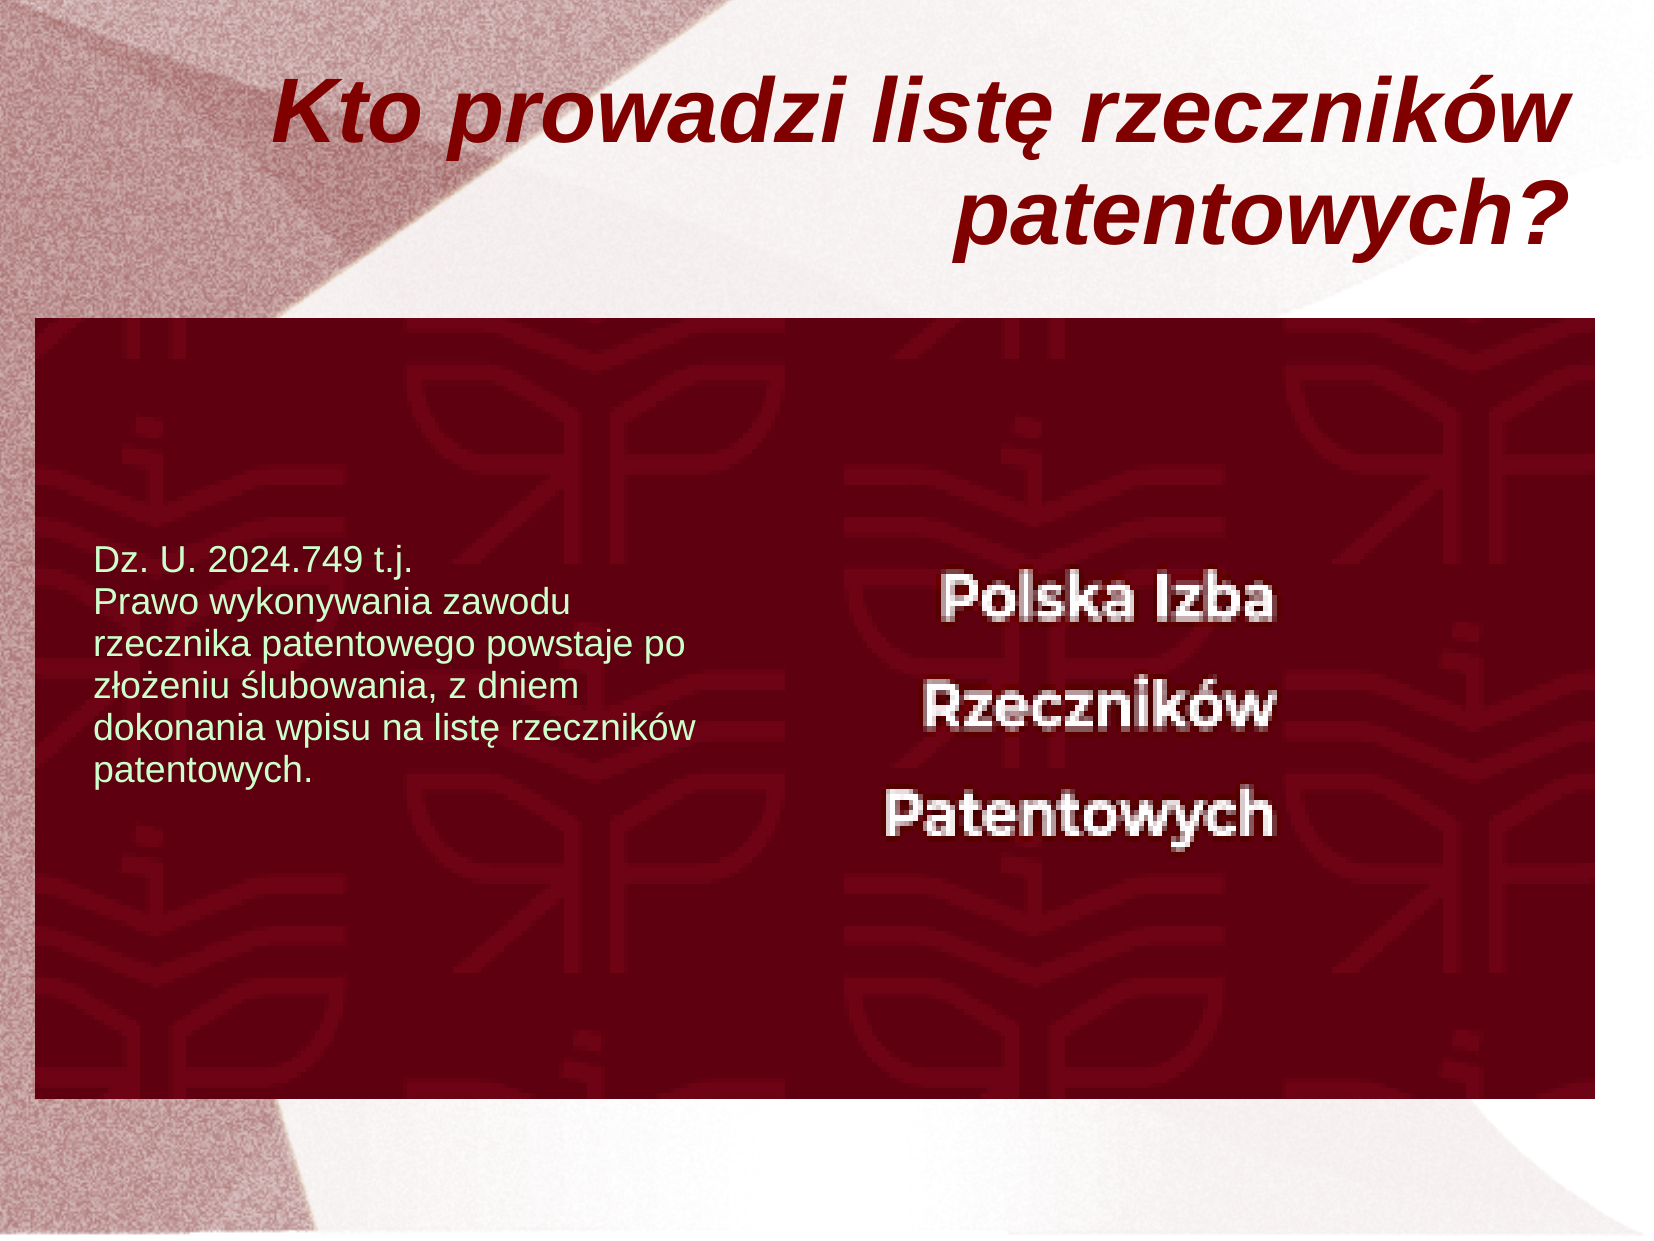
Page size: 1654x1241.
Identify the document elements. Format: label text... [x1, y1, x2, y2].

picture [0, 0, 1654, 1241]
title Kto prowadzi listę rzeczników patentowych? [82, 59, 1571, 318]
text_box Dz. U. 2024.749 t.j. Prawo wykonywania zawodu rzecznika patentowego powstaje po złożeniu ślubowania, z dniem dokonania wpisu na listę rzeczników patentowych. [78, 531, 721, 799]
